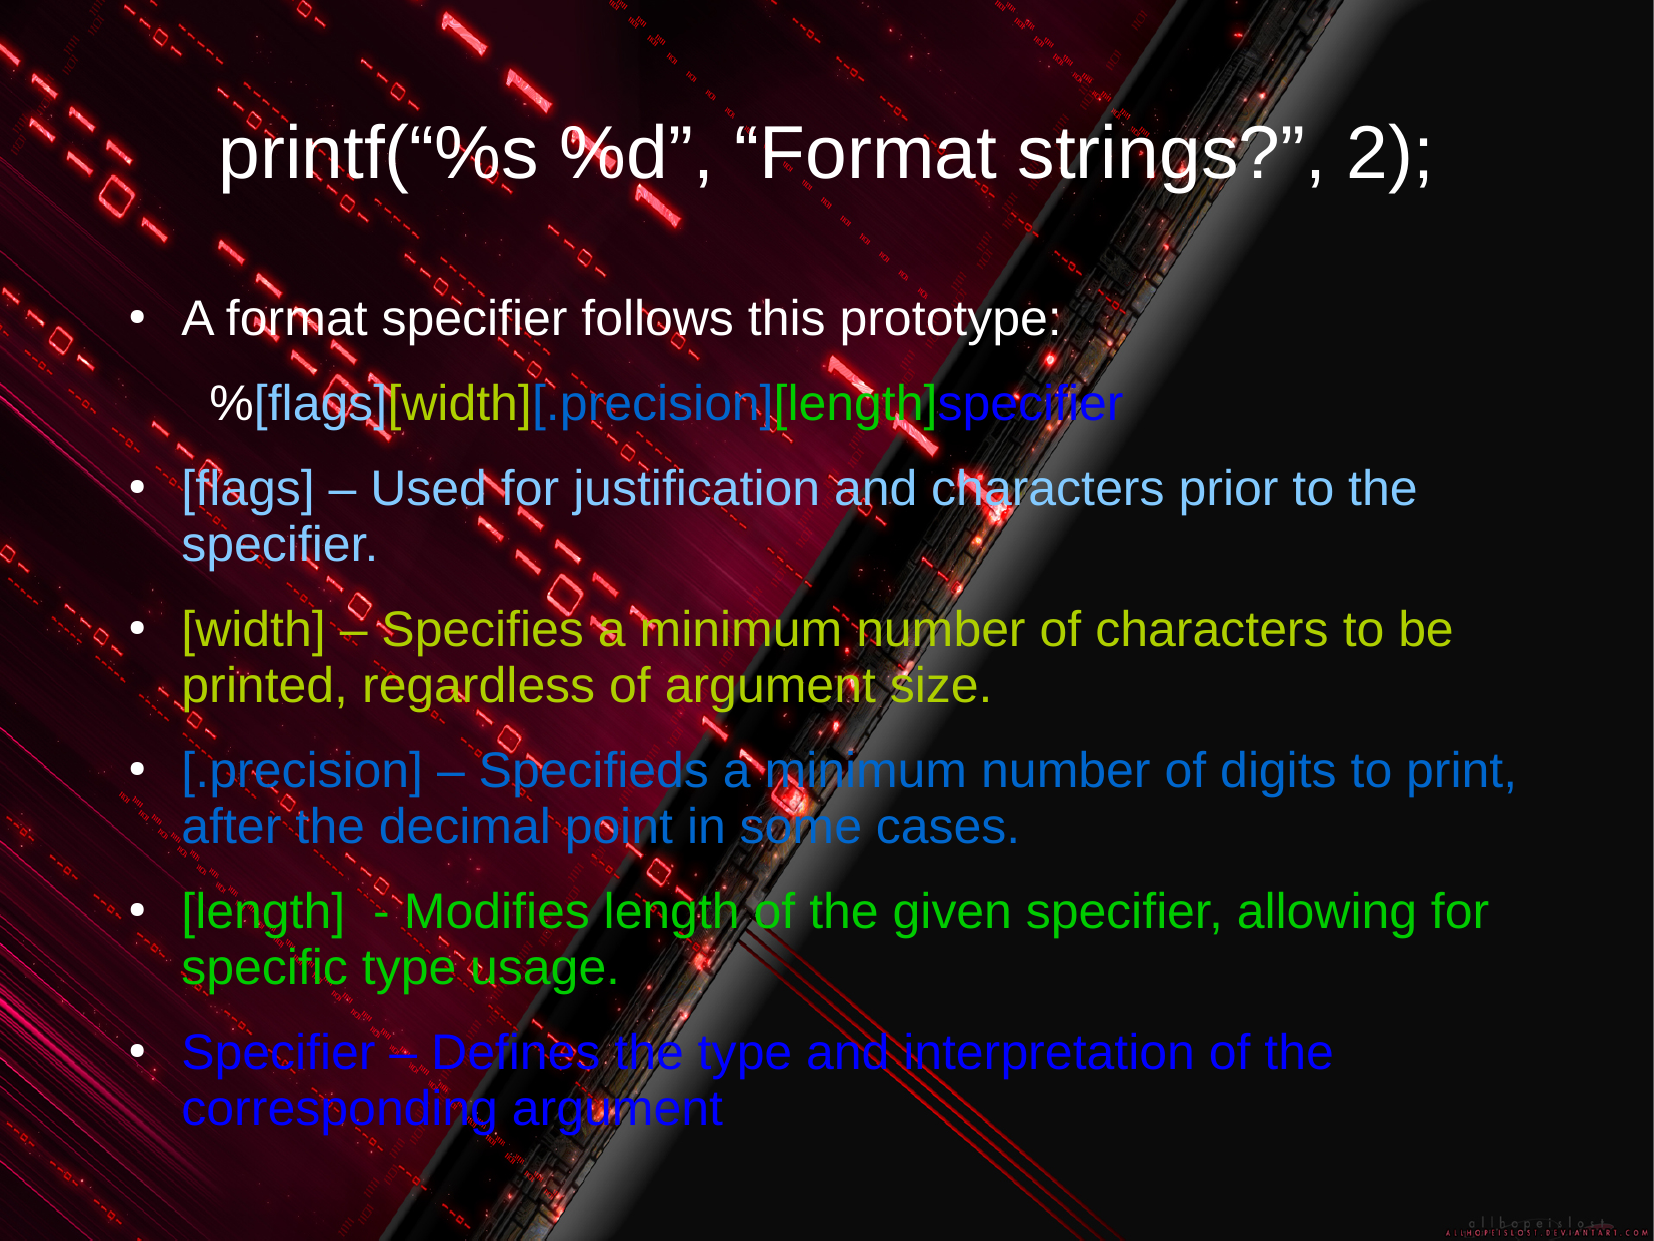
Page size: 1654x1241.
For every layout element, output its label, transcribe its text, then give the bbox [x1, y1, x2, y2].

picture [0, 0, 1654, 1241]
list A format specifier follows this prototype: %[flags][width][.precision][length]specifier [flags] – Used for justification and characters prior to the specifier. [width] – Specifies a minimum number of characters to be printed, regardless of argument size. [.precision] – Specifieds a minimum number of digits to print, after the decimal point in some cases. [length] - Modifies length of the given specifier, allowing for specific type usage. Specifier – Defines the type and interpretation of the corresponding argument [110, 290, 1543, 1170]
title printf(“%s %d”, “Format strings?”, 2); [82, 49, 1571, 257]
